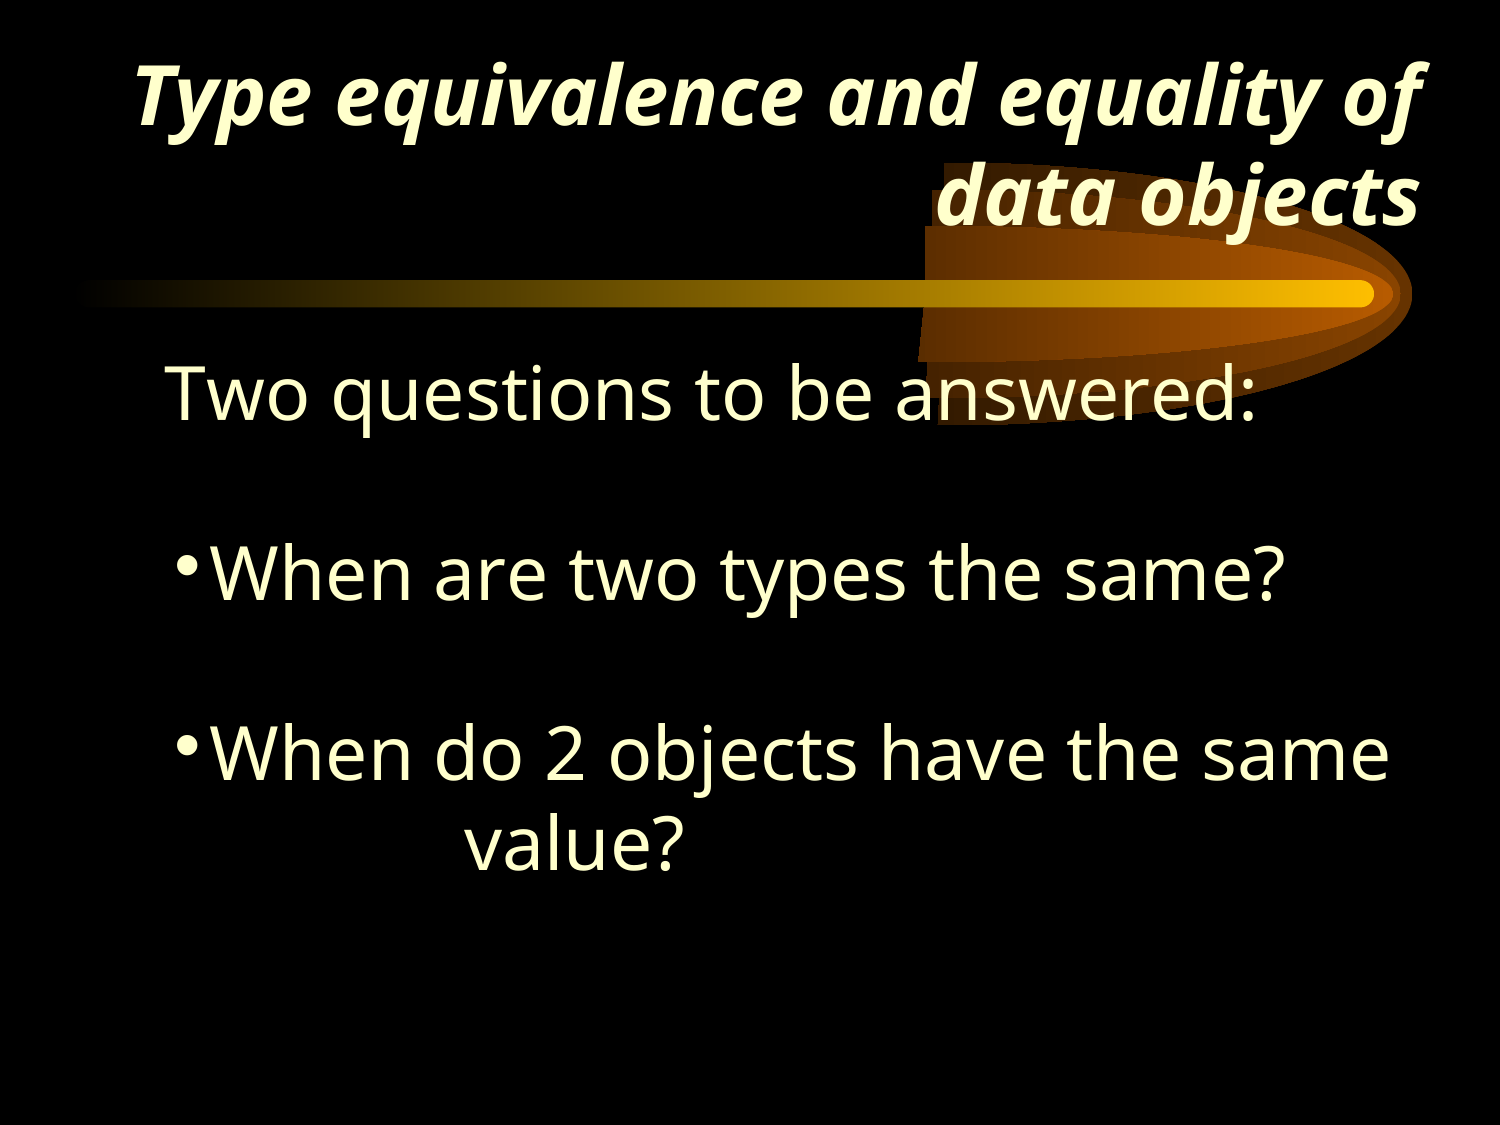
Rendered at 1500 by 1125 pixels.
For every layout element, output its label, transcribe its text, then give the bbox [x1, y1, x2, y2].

text_box Two questions to be answered: When are two types the same? When do 2 objects have the same value? [0, 337, 1500, 1045]
title Type equivalence and equality of data objects [112, 62, 1438, 250]
